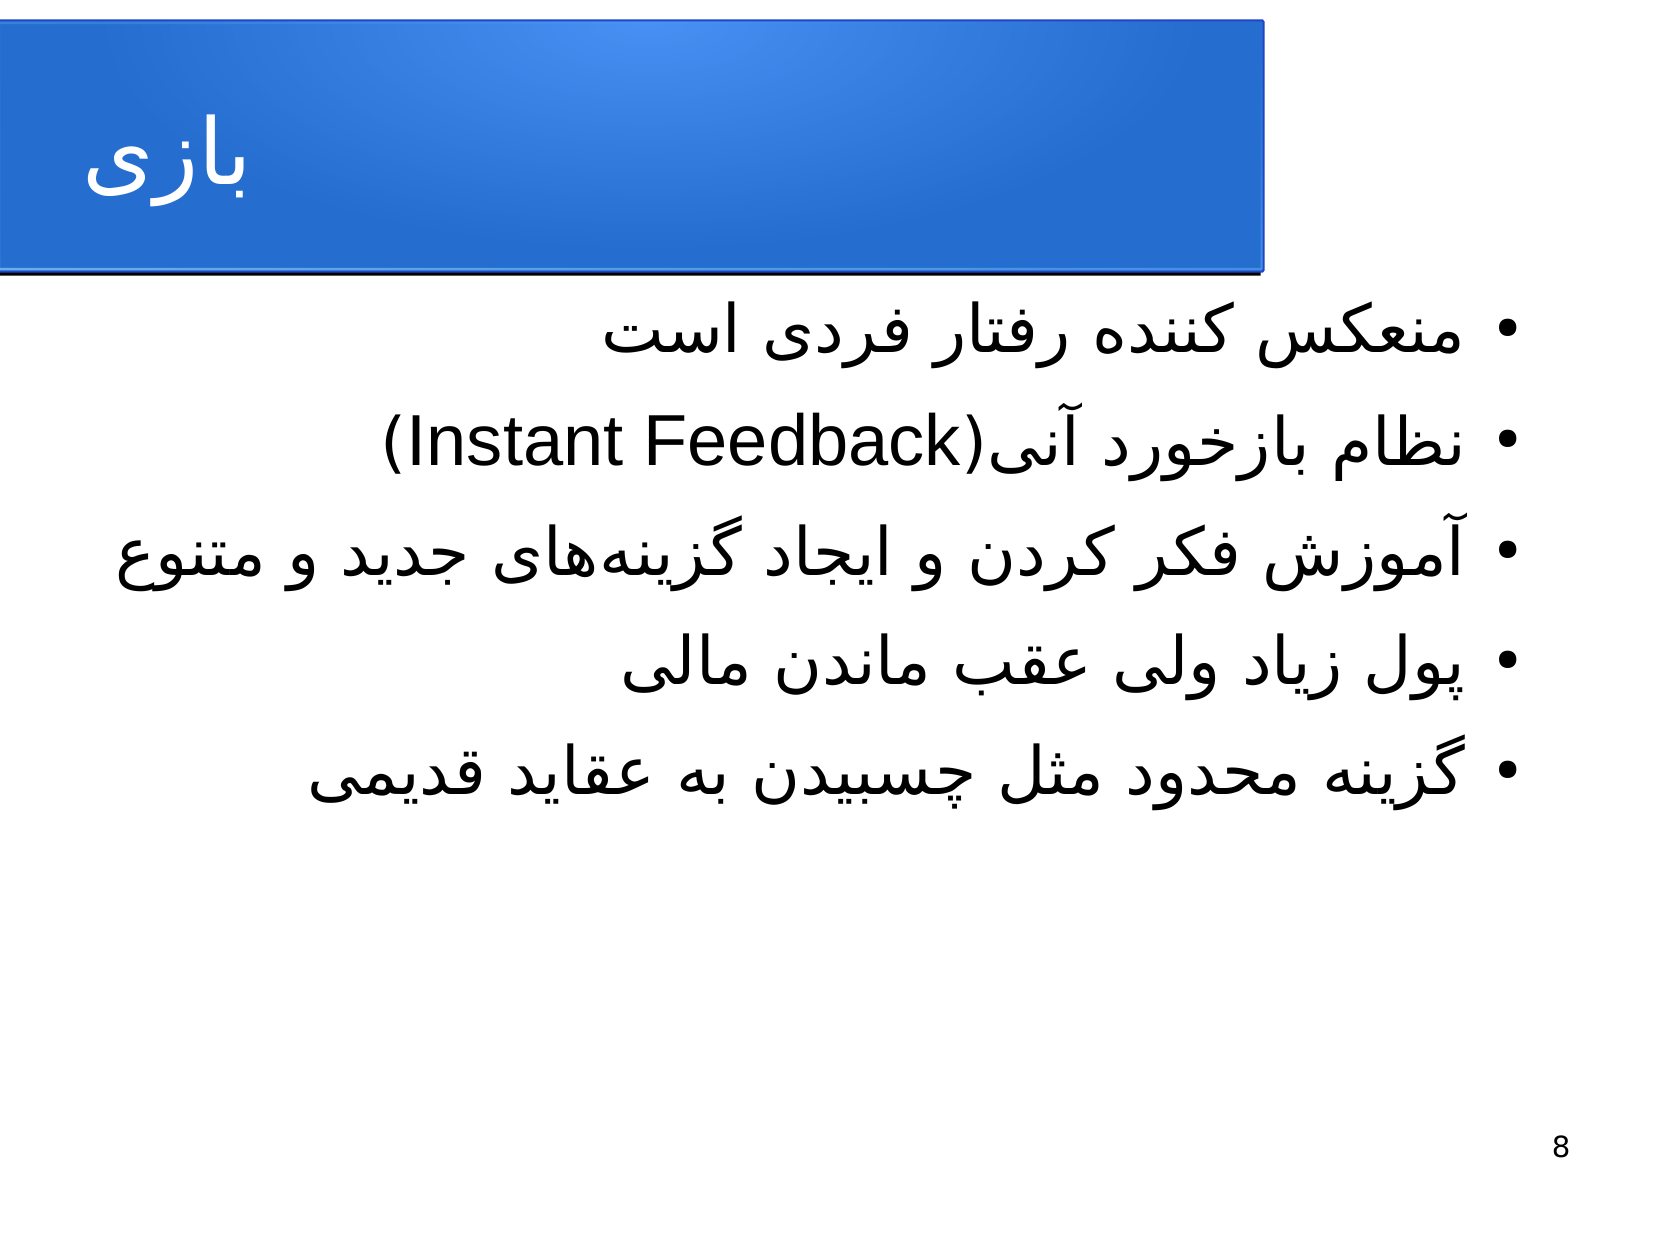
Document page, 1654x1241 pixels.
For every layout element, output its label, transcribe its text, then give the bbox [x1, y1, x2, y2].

list منعکس کننده رفتار فردی است نظام بازخورد آنی(Instant Feedback) آموزش فکر کردن و ایجاد گزینه‌های جدید و متنوع پول زیاد ولی عقب ماندن مالی گزینه محدود مثل چسبیدن به عقاید قدیمی [82, 290, 1538, 1010]
title بازی [82, 49, 1250, 257]
